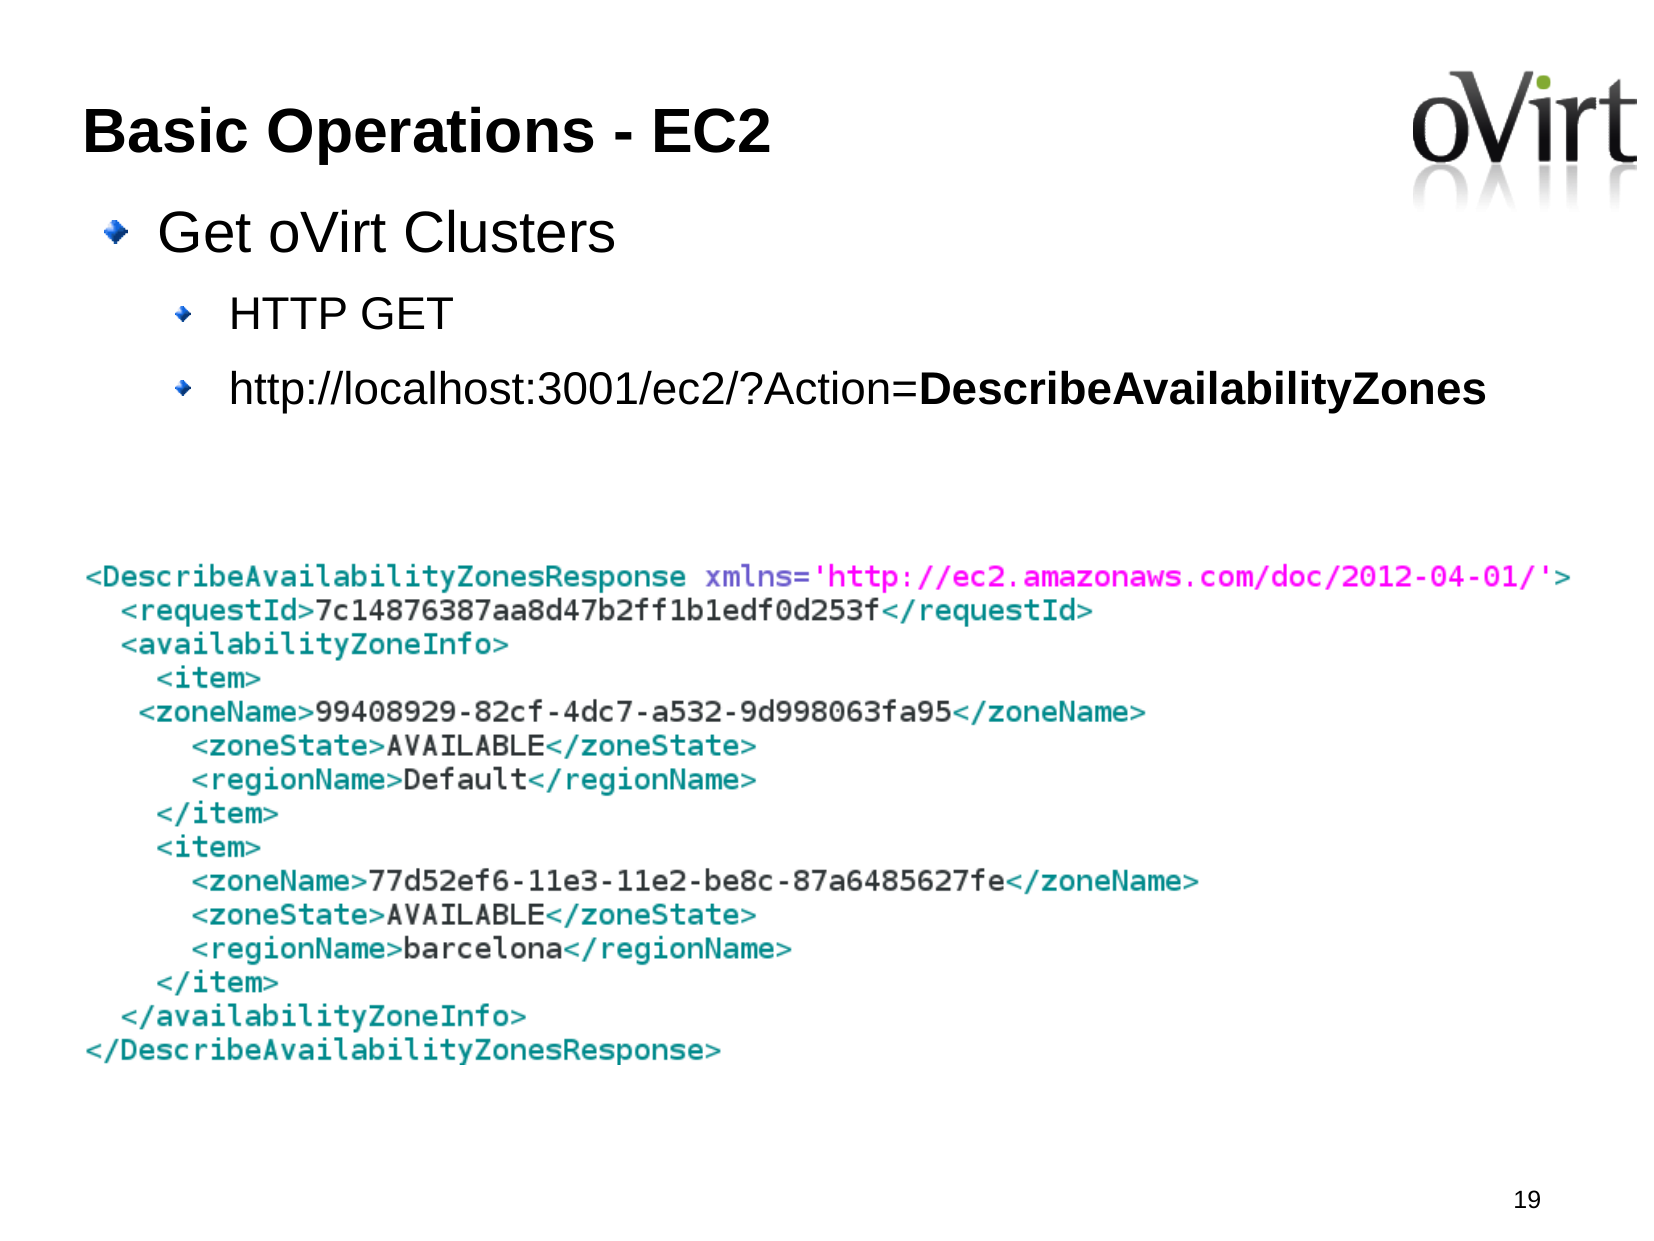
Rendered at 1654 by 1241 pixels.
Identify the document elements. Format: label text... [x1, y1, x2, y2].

title Basic Operations - EC2 [82, 37, 1303, 226]
picture [1413, 63, 1637, 212]
list Get oVirt Clusters HTTP GET http://localhost:3001/ec2/?Action=DescribeAvailabilityZones [86, 199, 1576, 561]
picture [82, 561, 1583, 1065]
